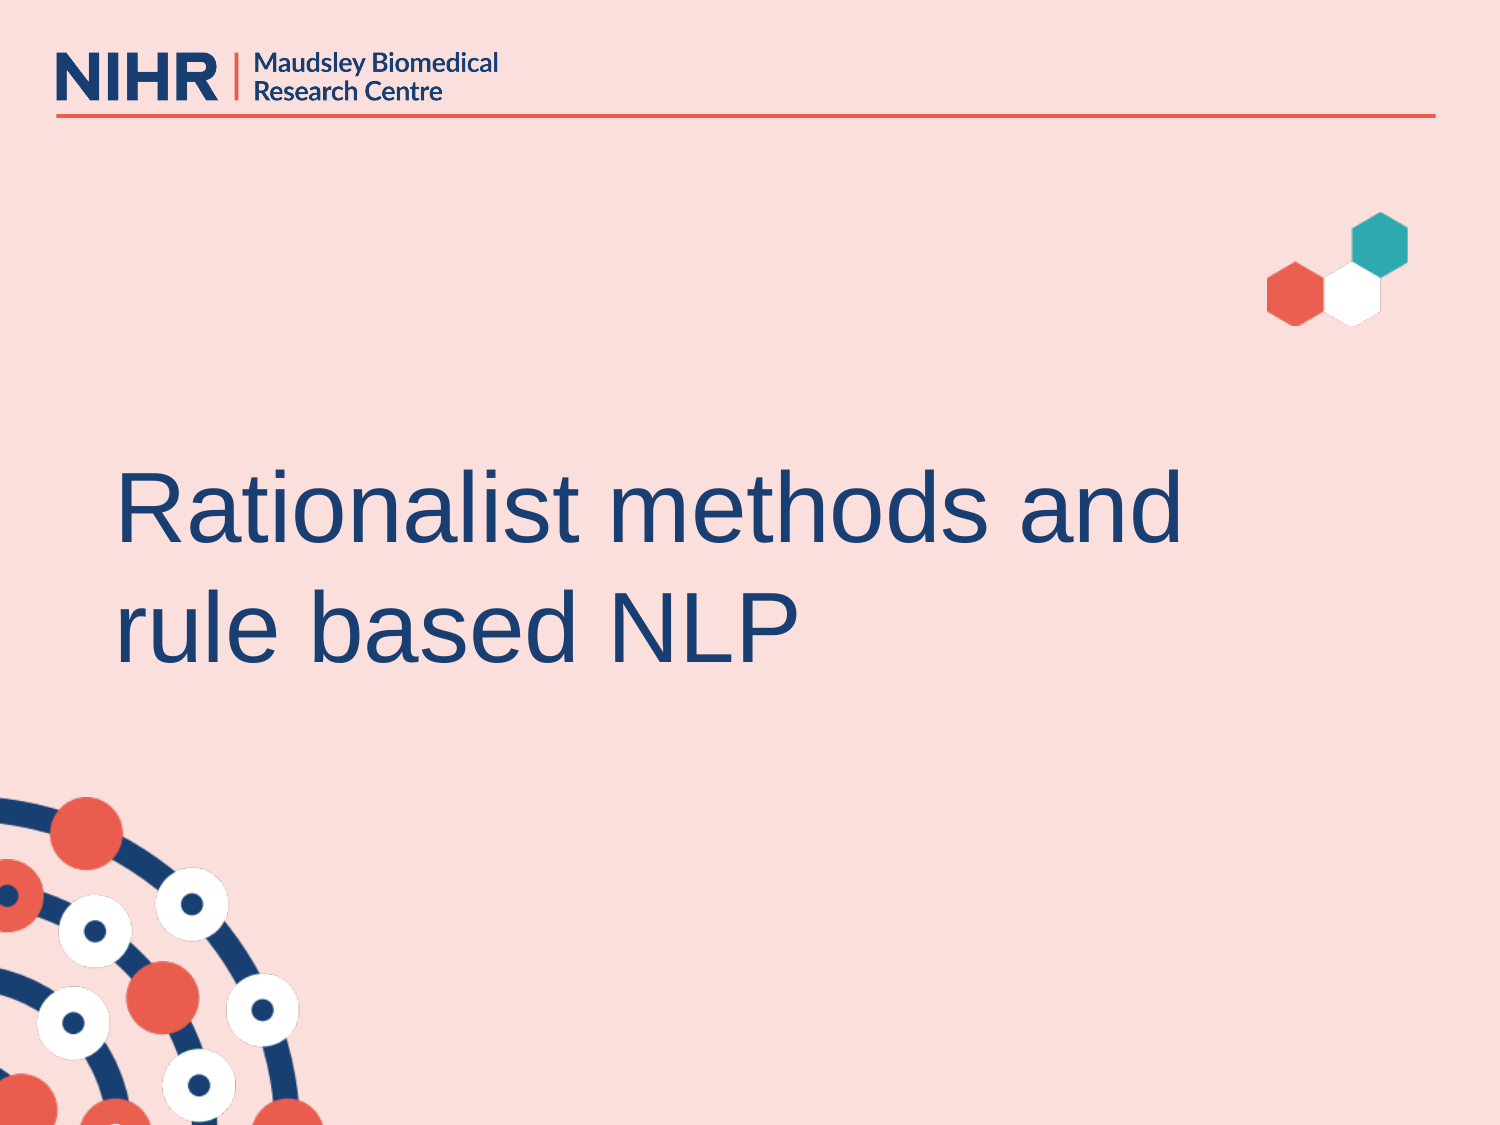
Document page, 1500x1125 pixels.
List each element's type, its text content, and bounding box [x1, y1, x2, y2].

picture [26, 17, 527, 136]
title Rationalist methods and rule based NLP [99, 453, 1393, 672]
